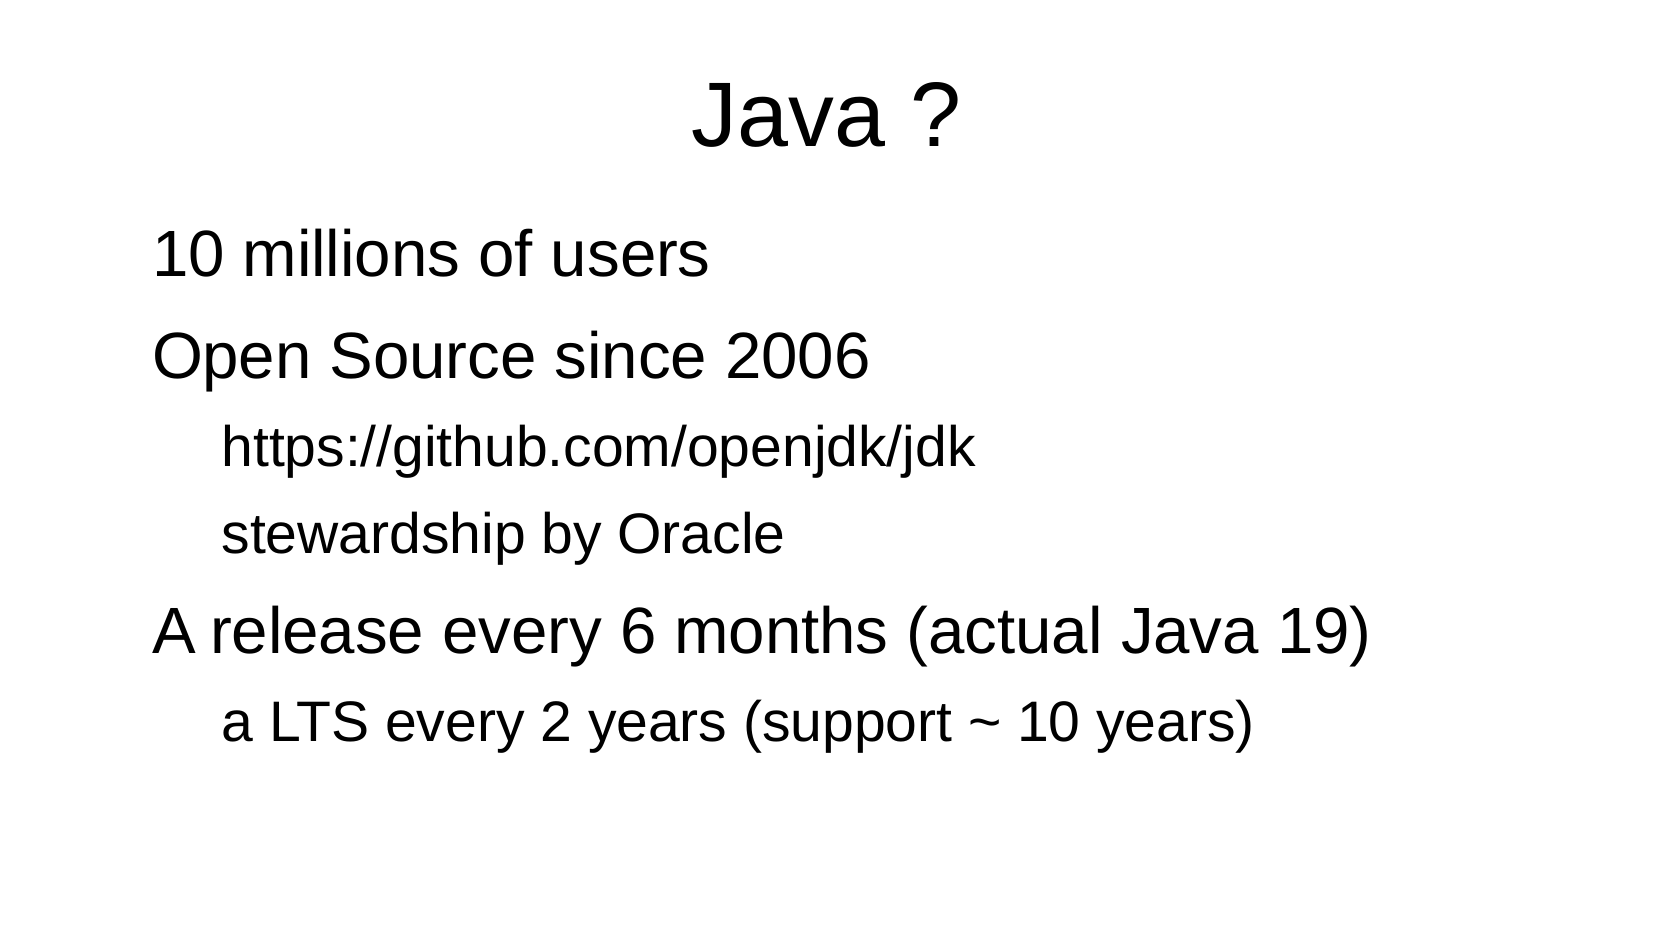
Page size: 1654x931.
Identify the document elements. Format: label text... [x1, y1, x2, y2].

list 10 millions of users Open Source since 2006 https://github.com/openjdk/jdk stewardship by Oracle A release every 6 months (actual Java 19) a LTS every 2 years (support ~ 10 years) [82, 217, 1571, 758]
title Java ? [82, 37, 1571, 193]
